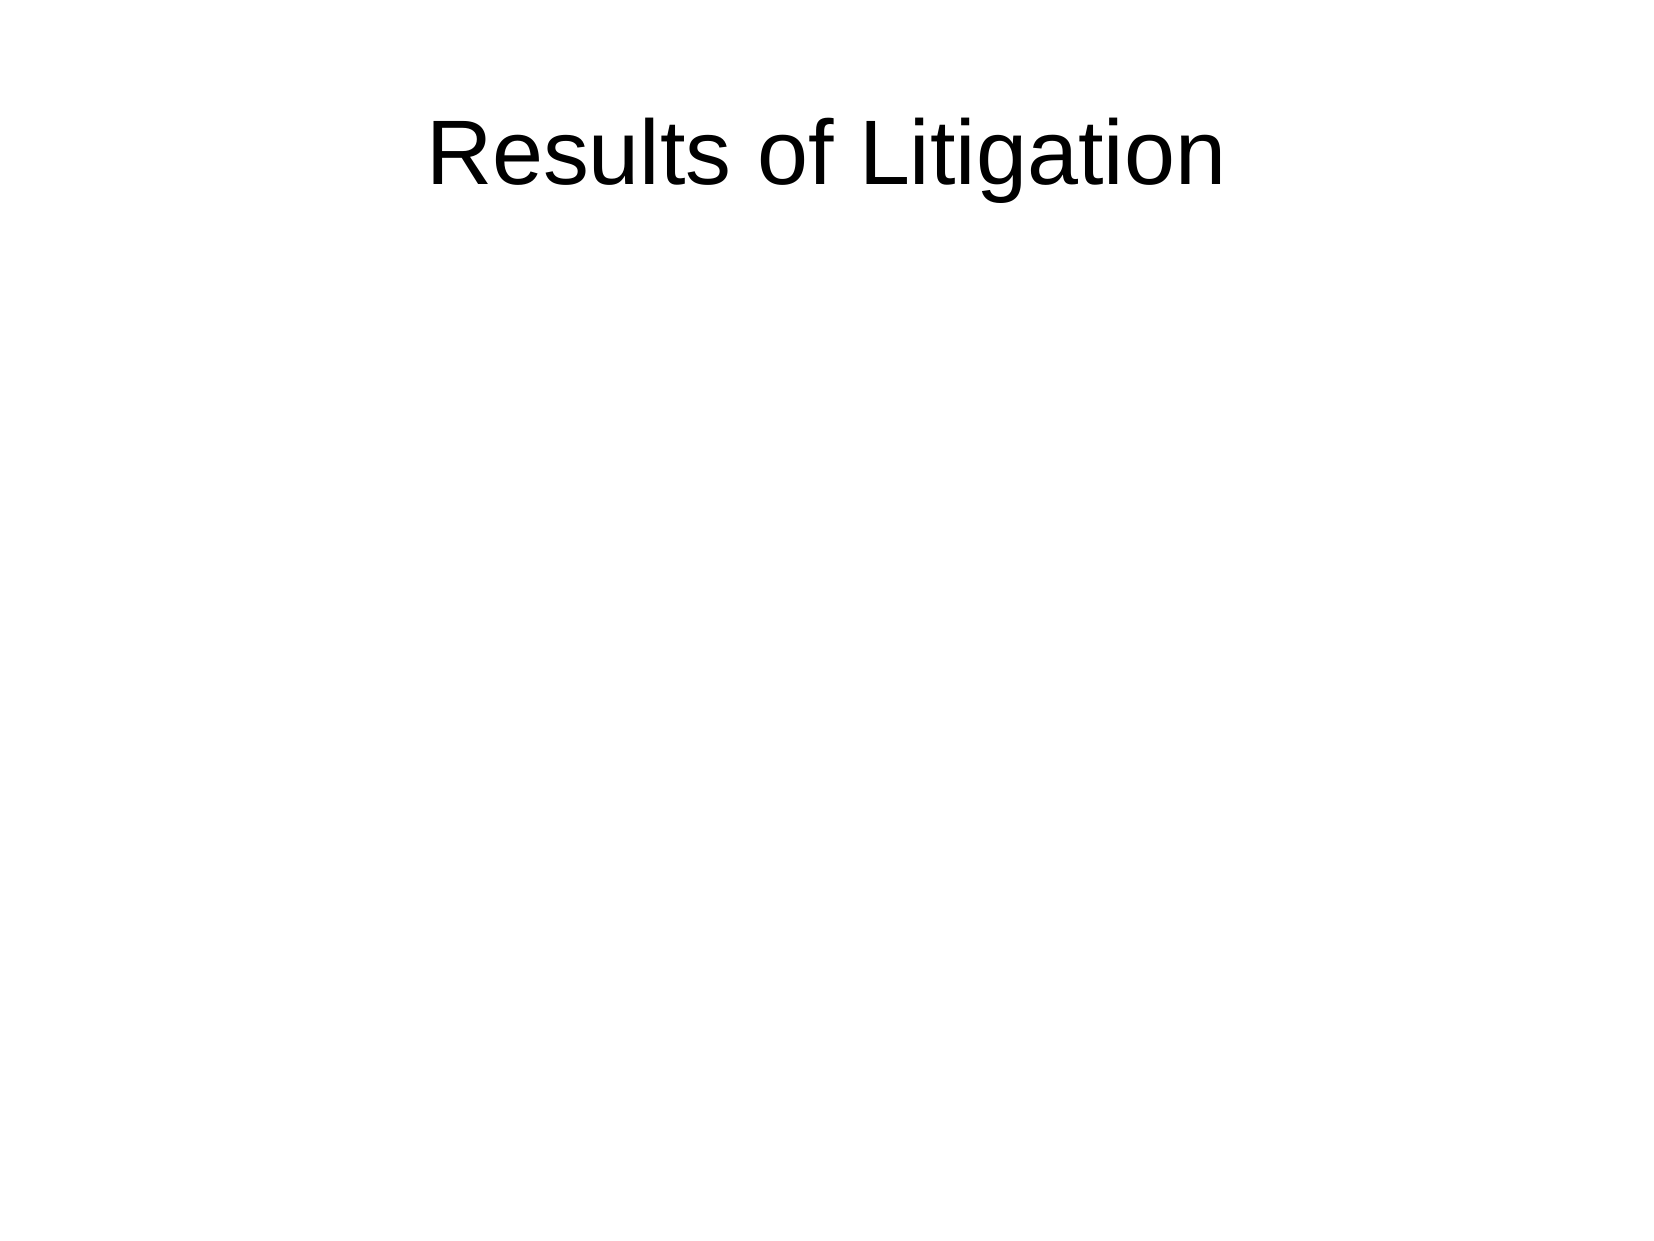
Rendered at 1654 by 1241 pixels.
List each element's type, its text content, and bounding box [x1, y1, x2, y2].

title Results of Litigation [82, 49, 1571, 257]
